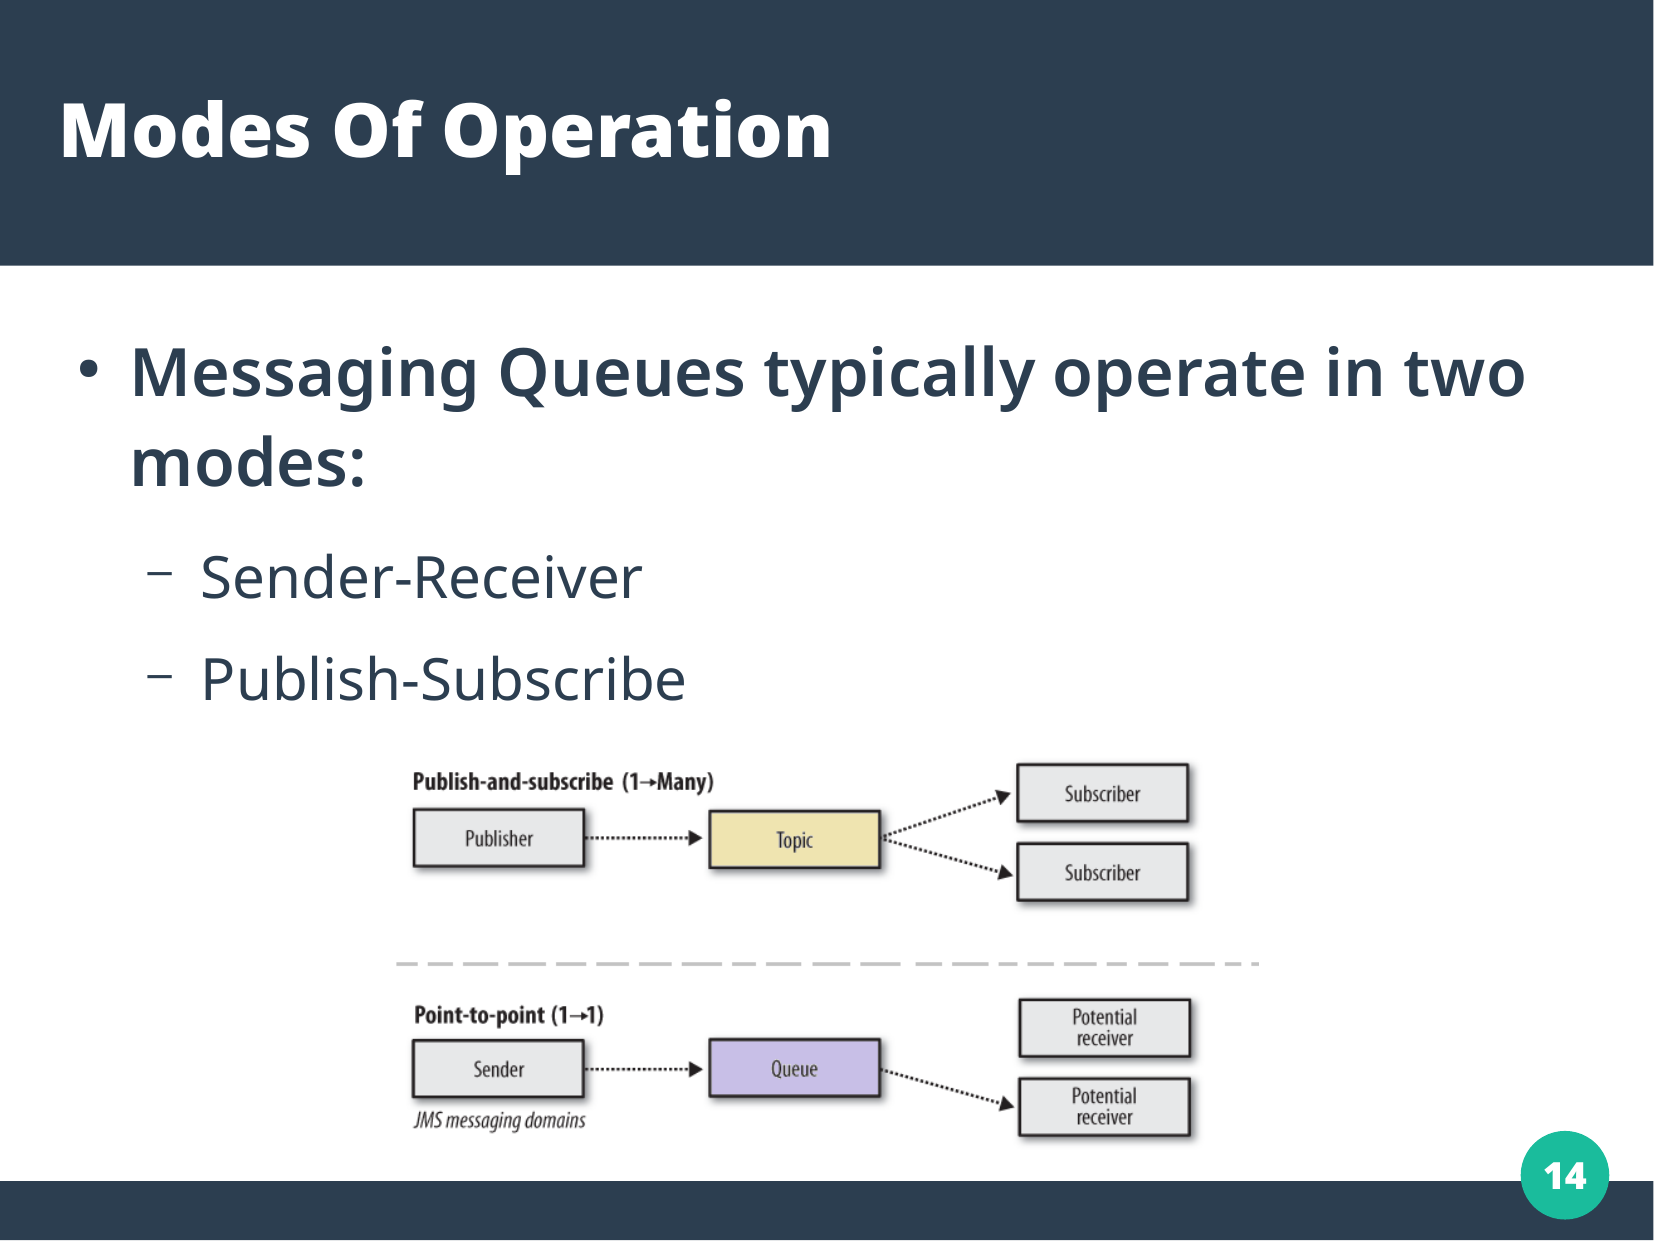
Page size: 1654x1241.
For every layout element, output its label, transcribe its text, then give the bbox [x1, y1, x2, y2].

picture [394, 756, 1259, 1151]
list Messaging Queues typically operate in two modes: Sender-Receiver Publish-Subscribe [59, 324, 1595, 720]
title Modes Of Operation [59, 49, 1595, 207]
